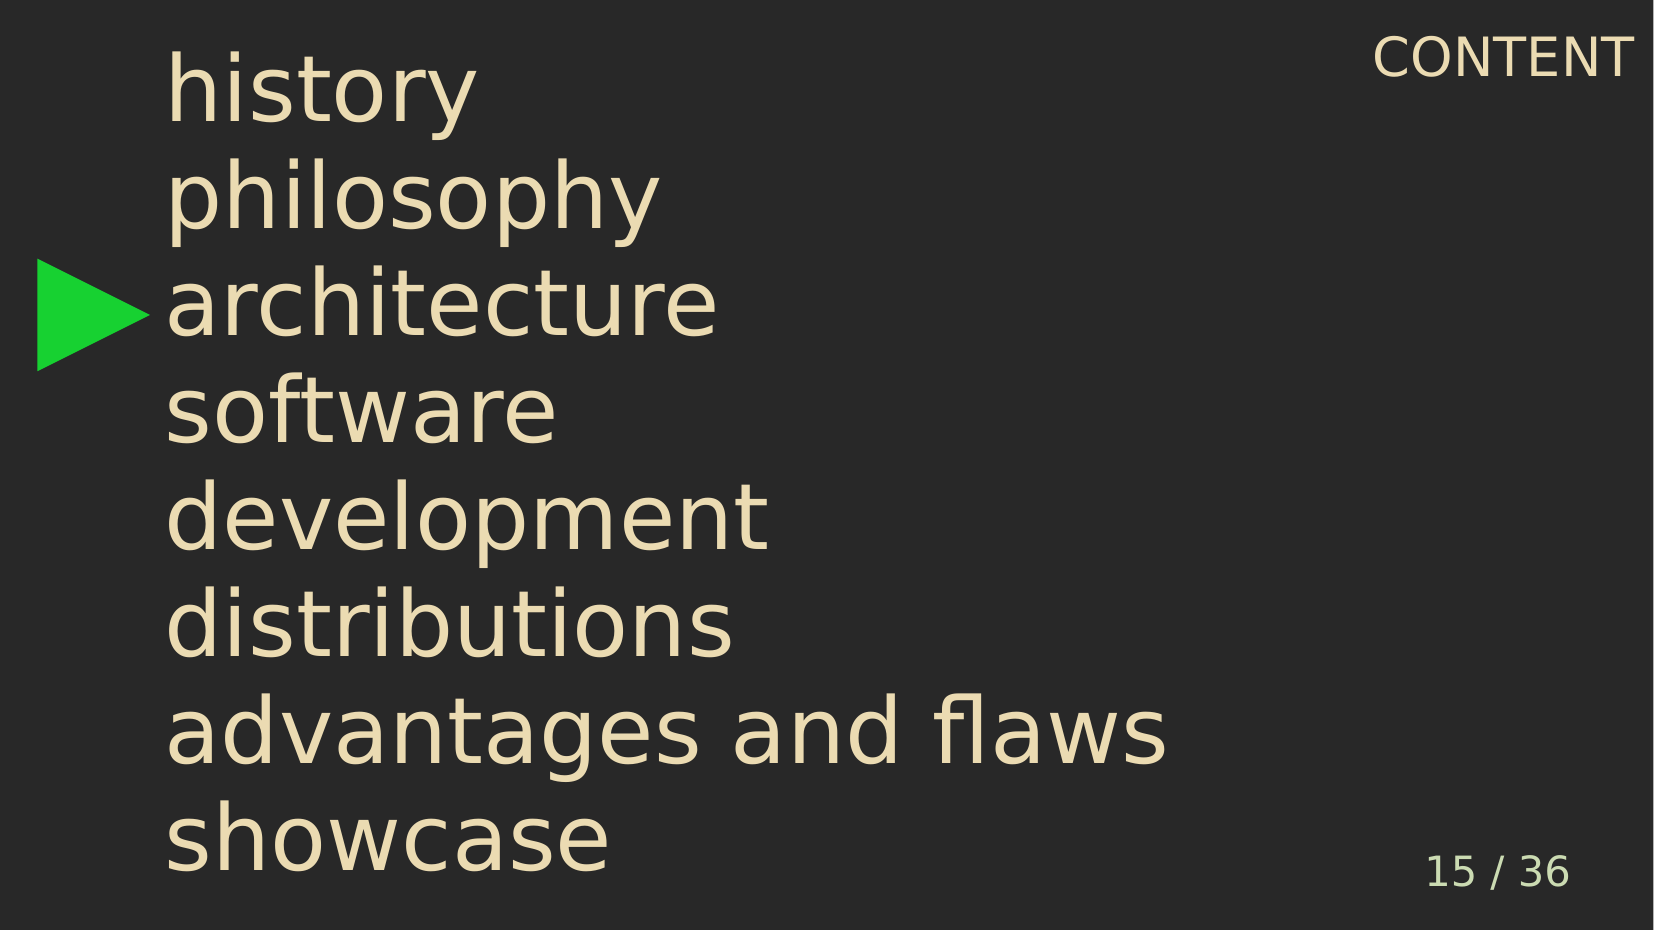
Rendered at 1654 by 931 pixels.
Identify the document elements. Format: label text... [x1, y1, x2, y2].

text_box [37, 258, 150, 372]
text_box history philosophy architecture software development distributions advantages and flaws showcase [150, 29, 1651, 901]
text_box CONTENT [1200, 18, 1651, 97]
